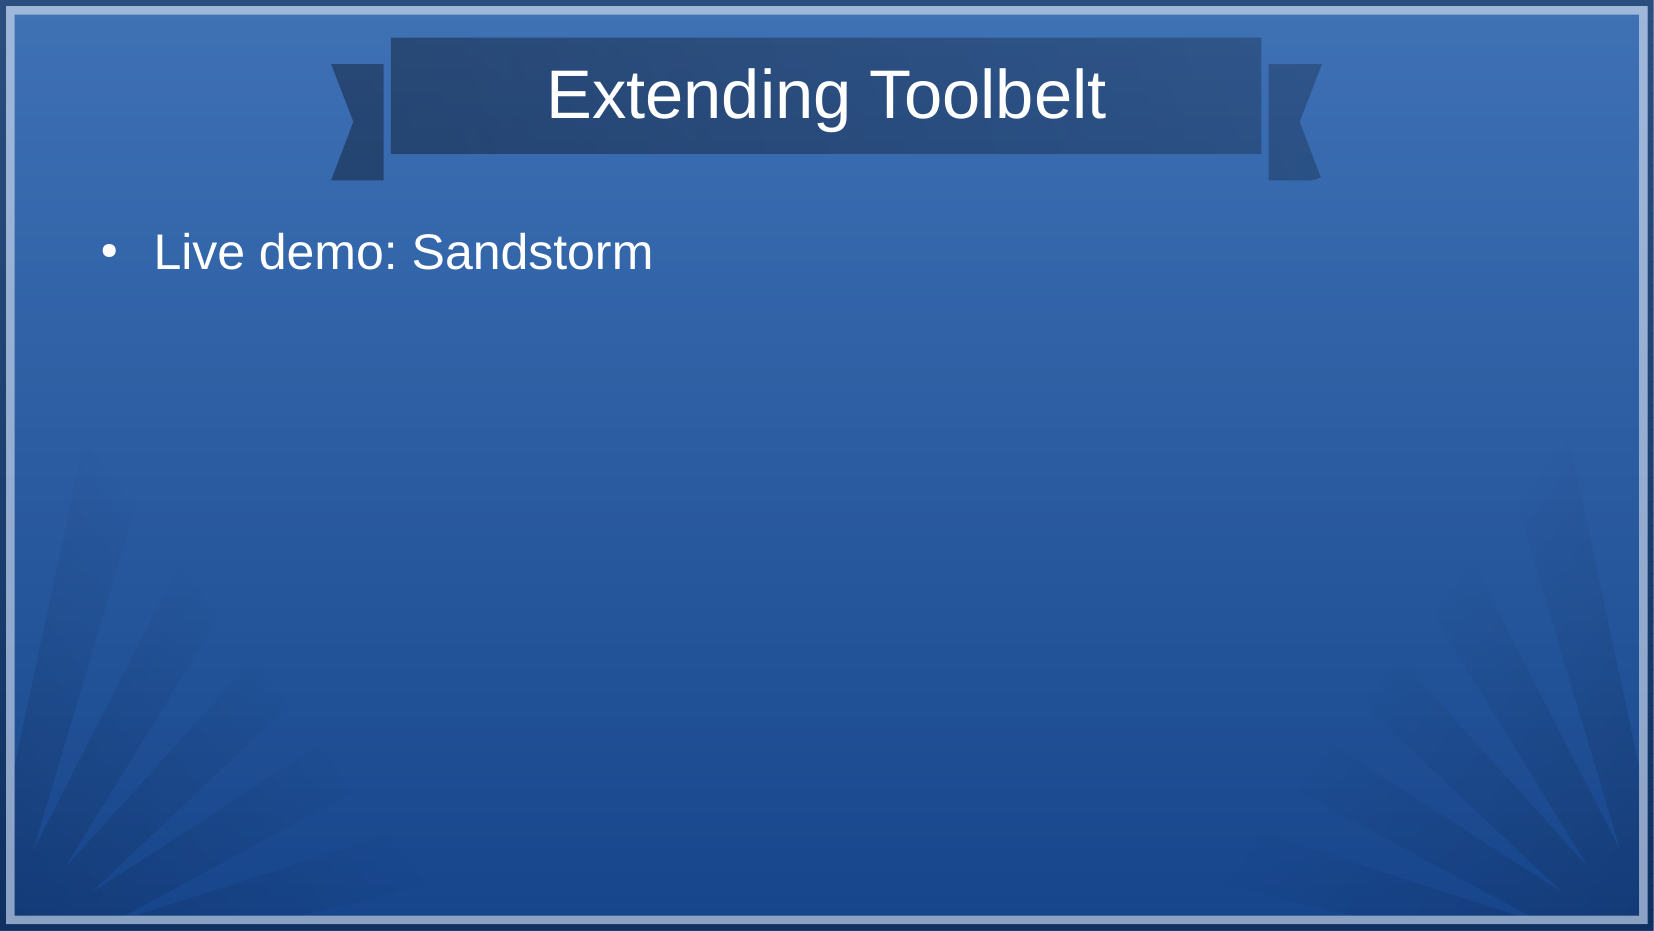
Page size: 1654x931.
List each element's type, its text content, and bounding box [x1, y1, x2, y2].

list Live demo: Sandstorm [82, 224, 1571, 848]
title Extending Toolbelt [389, 35, 1264, 154]
